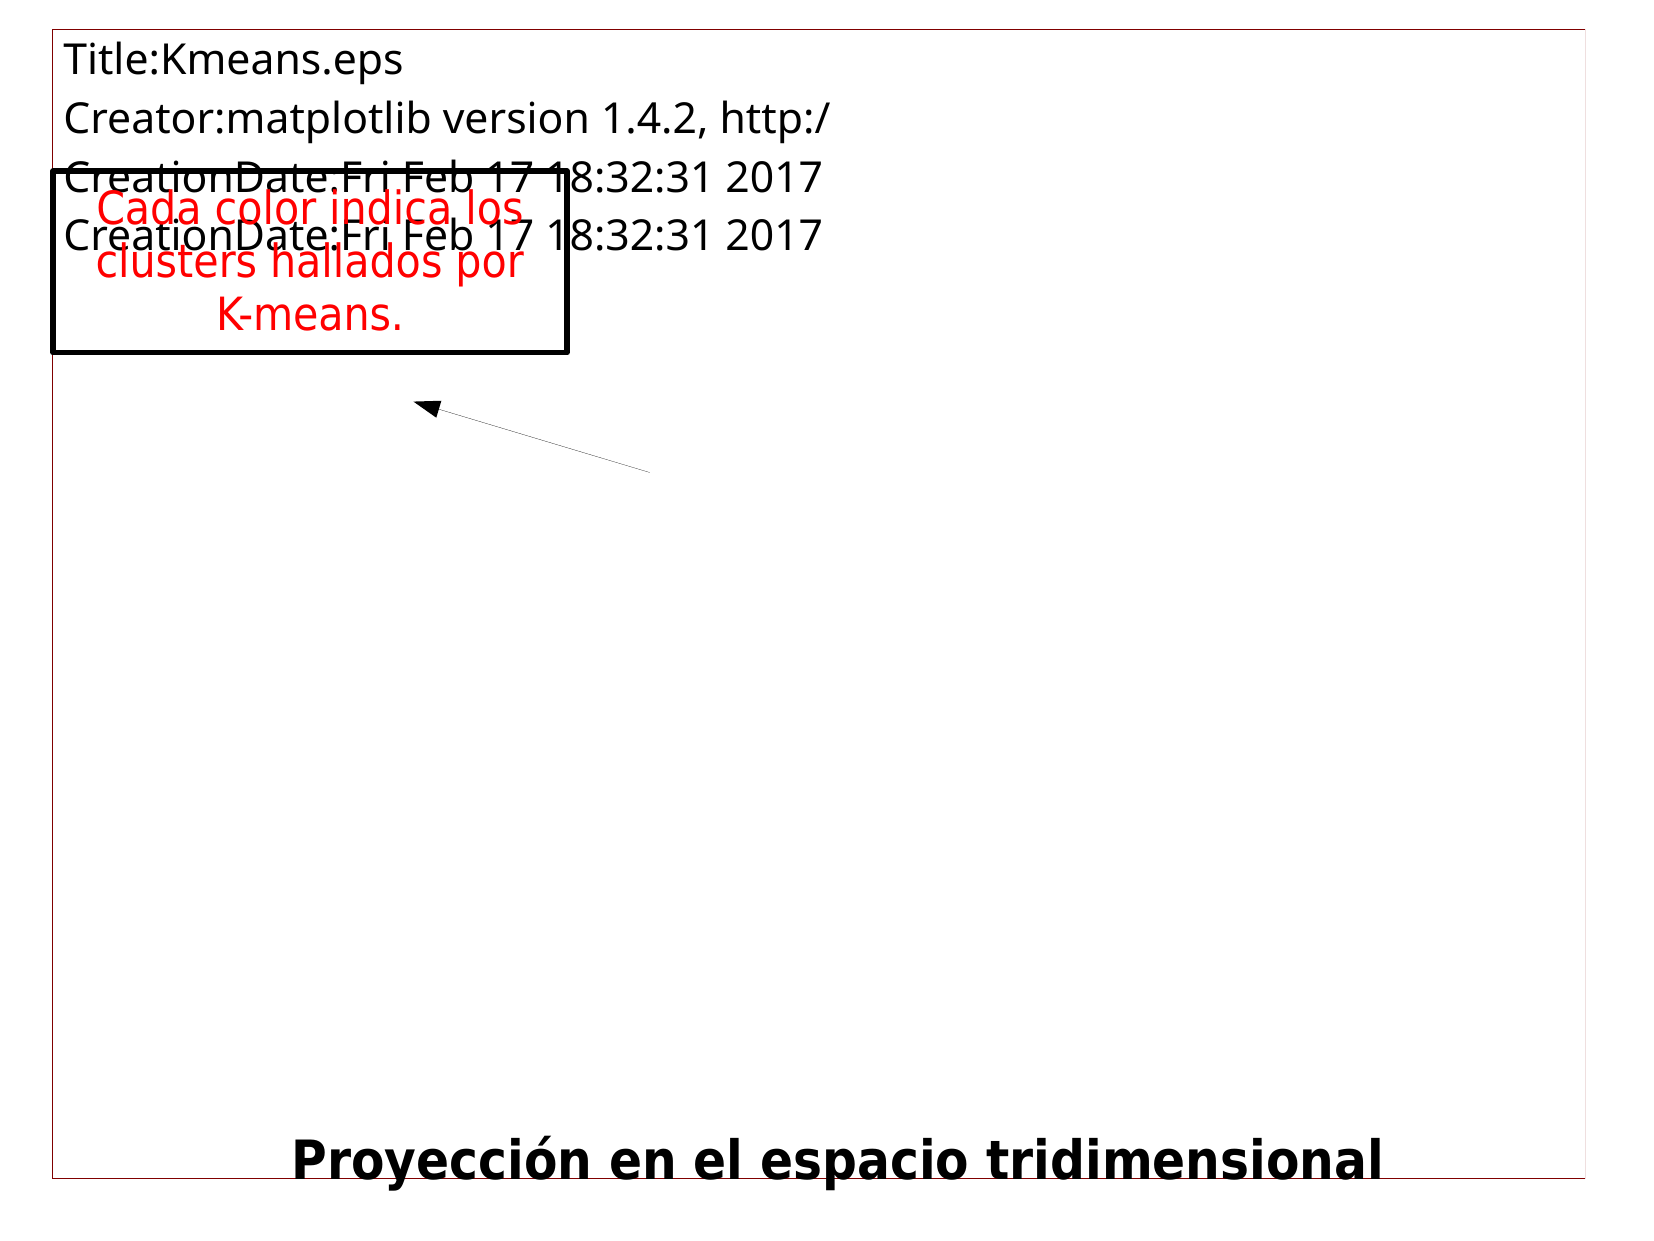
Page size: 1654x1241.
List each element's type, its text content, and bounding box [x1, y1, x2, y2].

text_box Cada color indica los clusters hallados por K-means. [53, 171, 567, 353]
picture [49, 26, 1586, 1179]
text_box Proyección en el espacio tridimensional [118, 1122, 1560, 1201]
